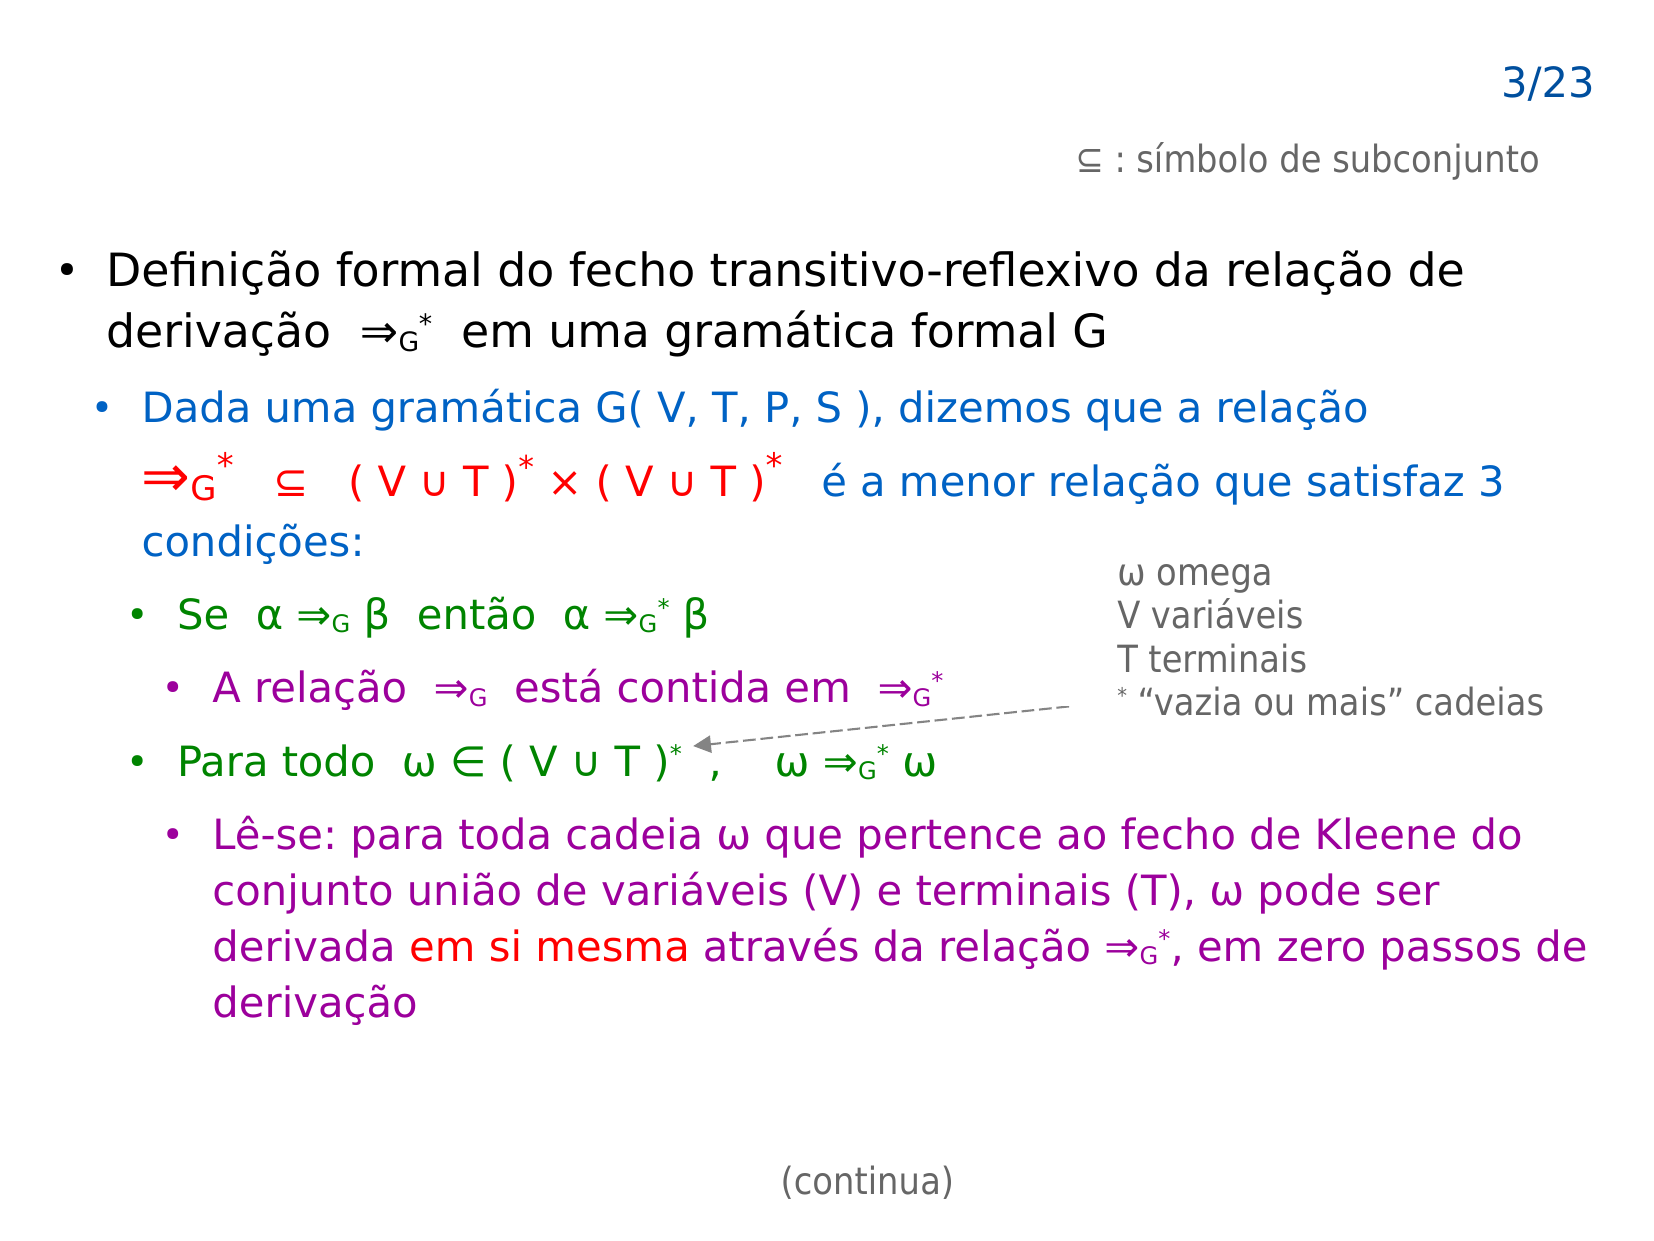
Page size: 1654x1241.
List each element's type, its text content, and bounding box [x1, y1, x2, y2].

text_box ω omega V variáveis T terminais * “vazia ou mais” cadeias [1102, 542, 1560, 732]
text_box ⊆ : símbolo de subconjunto [1060, 129, 1644, 195]
text_box (continua) [765, 1152, 970, 1211]
list Definição formal do fecho transitivo-reflexivo da relação de derivação ⇒G* em uma gramática formal G Dada uma gramática G( V, T, P, S ), dizemos que a relação ⇒G* ⊆ ( V ∪ T )* × ( V ∪ T )* é a menor relação que satisfaz 3 condições: Se α ⇒G β então α ⇒G* β A relação ⇒G está contida em ⇒G* Para todo ω ∈ ( V ∪ T )* , ω ⇒G* ω Lê-se: para toda cadeia ω que pertence ao fecho de Kleene do conjunto união de variáveis (V) e terminais (T), ω pode ser derivada em si mesma através da relação ⇒G*, em zero passos de derivação [59, 236, 1595, 1211]
